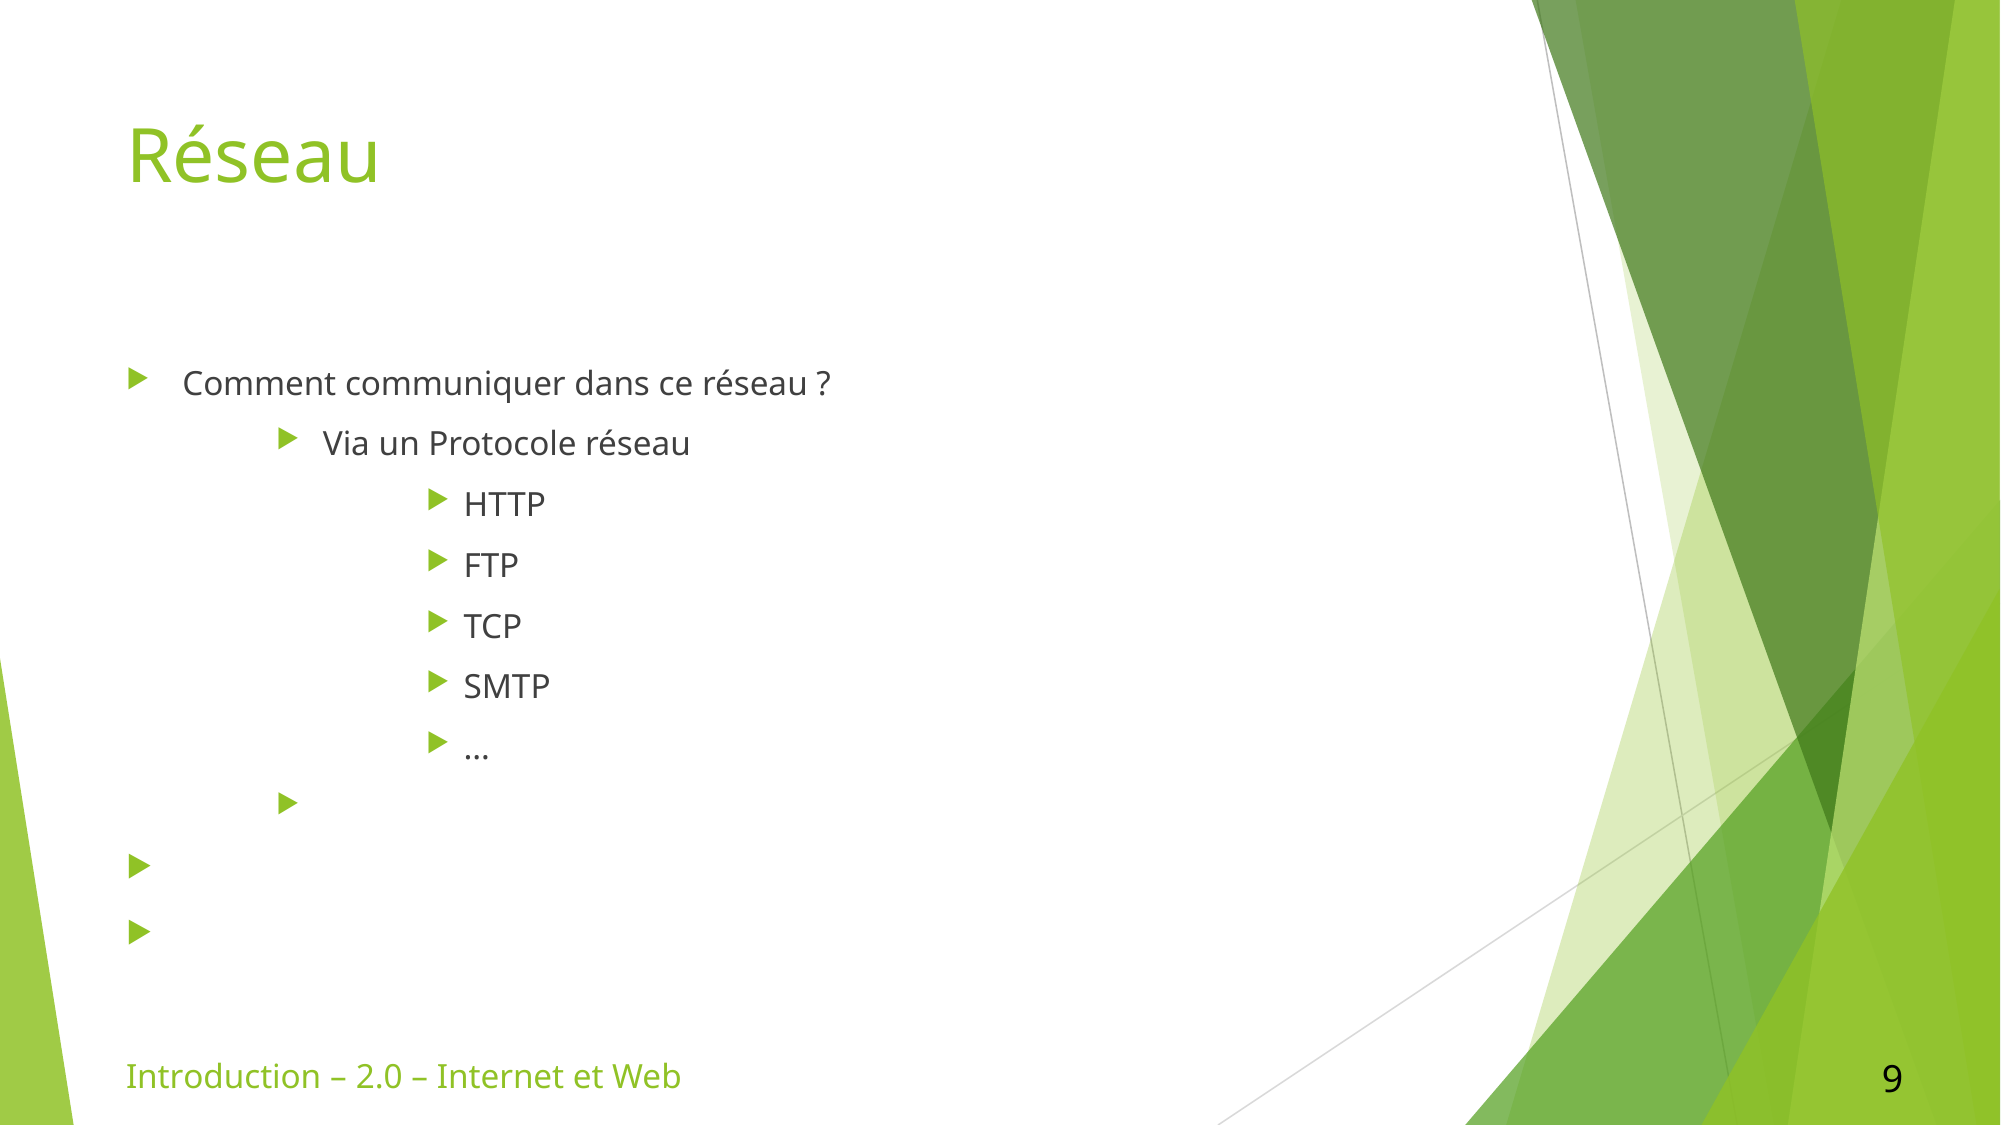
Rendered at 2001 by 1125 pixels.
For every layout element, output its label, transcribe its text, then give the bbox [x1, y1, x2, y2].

title Réseau [111, 99, 1522, 317]
text_box [1866, 1047, 1979, 1108]
list Comment communiquer dans ce réseau ? Via un Protocole réseau HTTP FTP TCP SMTP … [111, 354, 1522, 992]
text_box Introduction – 2.0 – Internet et Web [111, 1047, 1094, 1109]
